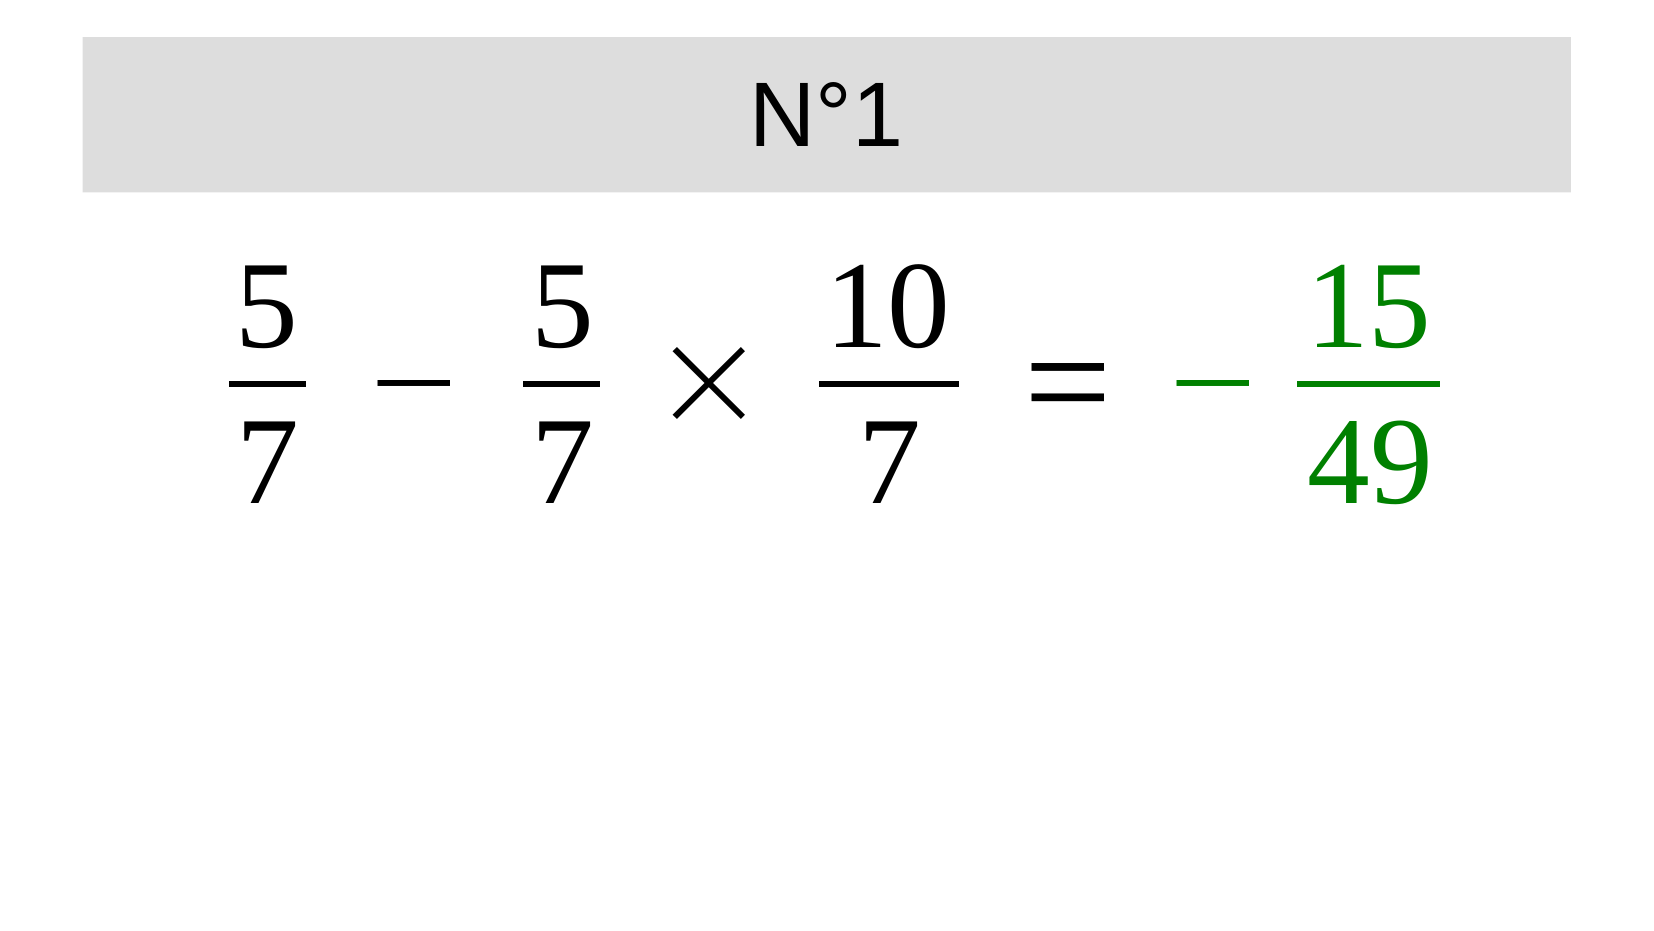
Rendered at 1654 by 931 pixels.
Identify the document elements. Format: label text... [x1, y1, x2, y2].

title N°1 [82, 37, 1571, 193]
chart [216, 236, 1453, 532]
